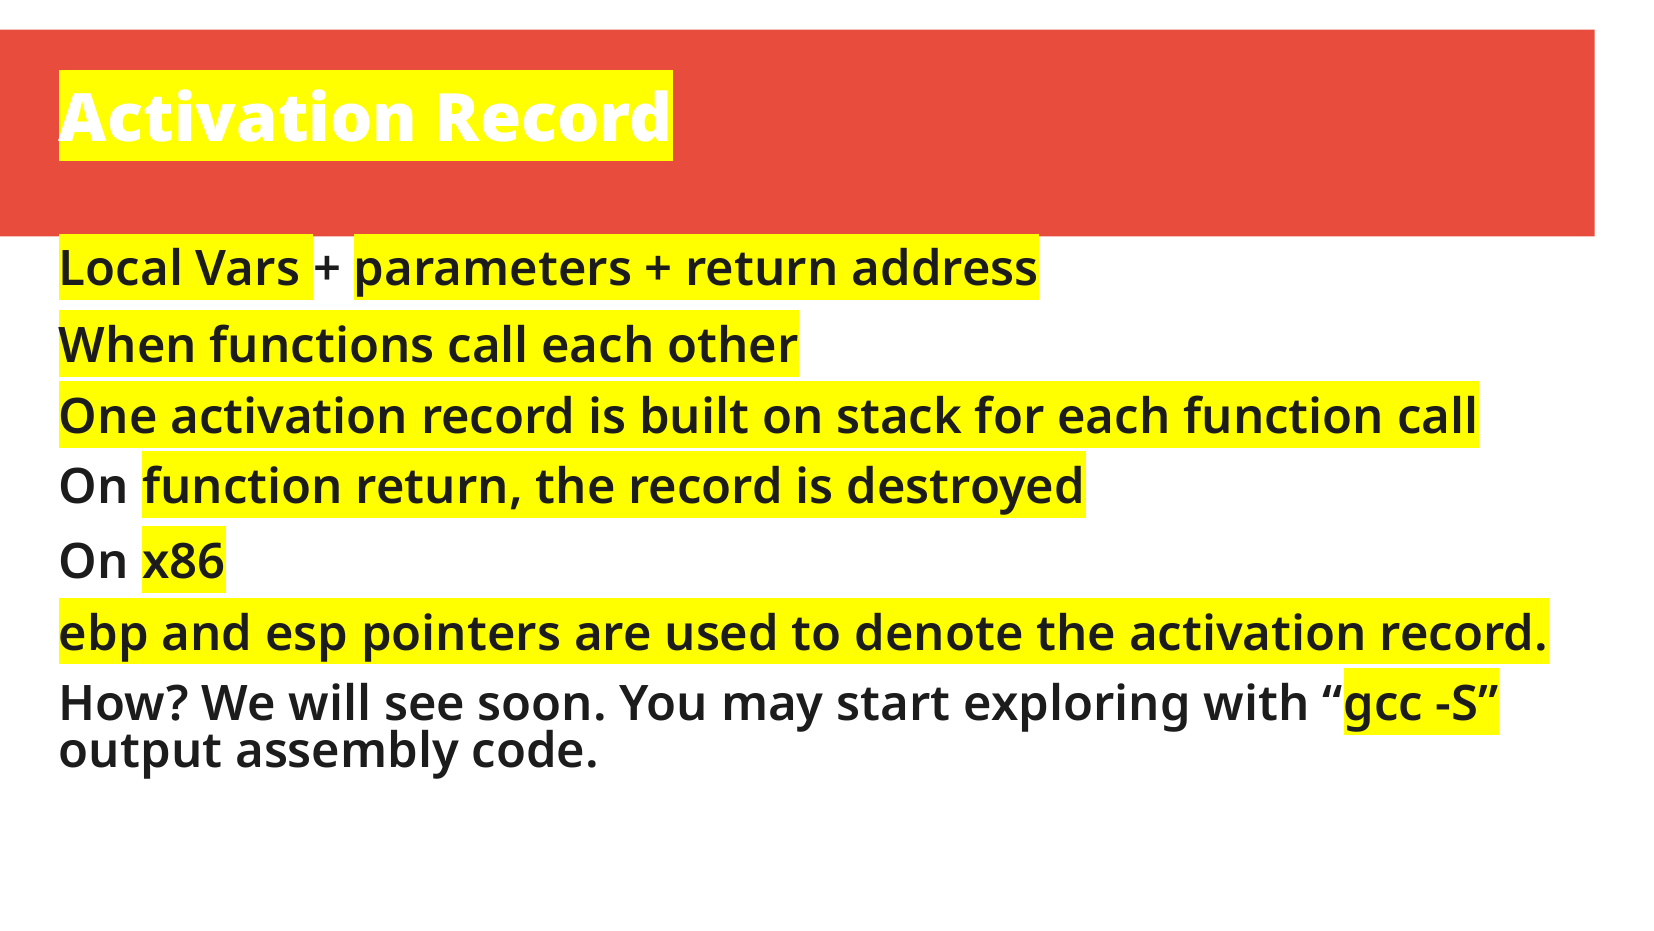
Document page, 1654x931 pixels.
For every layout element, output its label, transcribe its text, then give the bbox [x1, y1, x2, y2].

list Local Vars + parameters + return address When functions call each other One activation record is built on stack for each function call On function return, the record is destroyed On x86 ebp and esp pointers are used to denote the activation record. How? We will see soon. You may start exploring with “gcc -S” output assembly code. [59, 243, 1565, 820]
title Activation Record [59, 44, 1595, 156]
